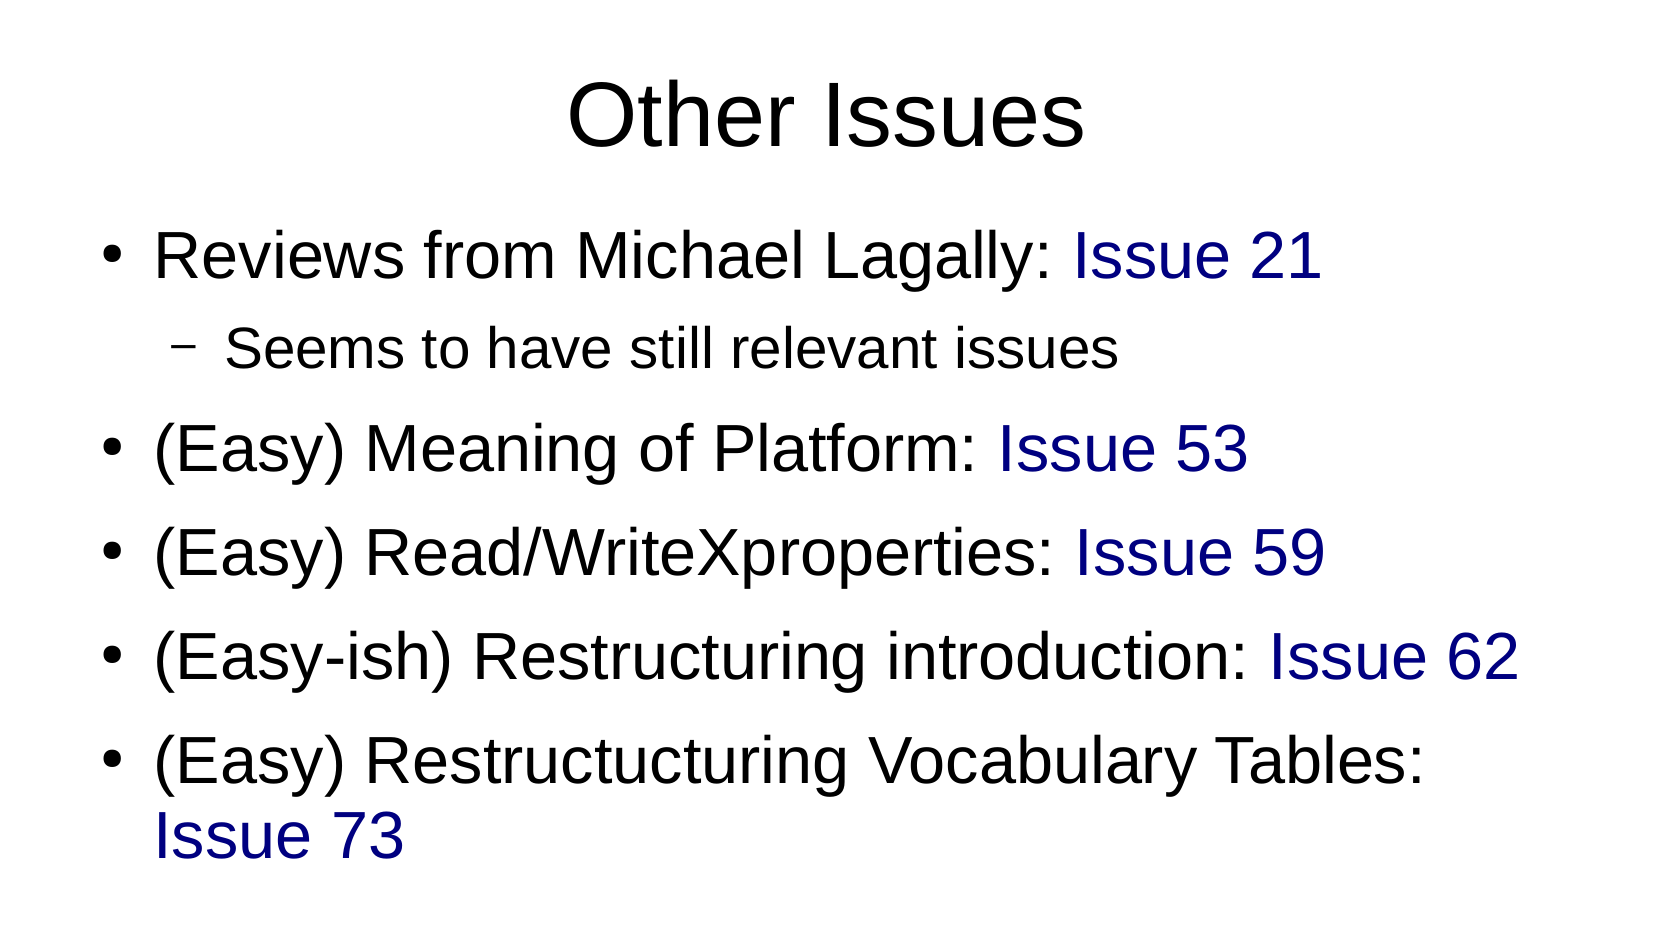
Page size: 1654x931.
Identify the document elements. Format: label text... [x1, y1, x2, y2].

list Reviews from Michael Lagally: Issue 21 Seems to have still relevant issues (Easy) Meaning of Platform: Issue 53 (Easy) Read/WriteXproperties: Issue 59 (Easy-ish) Restructuring introduction: Issue 62 (Easy) Restructucturing Vocabulary Tables: Issue 73 [82, 217, 1571, 758]
title Other Issues [82, 37, 1571, 193]
